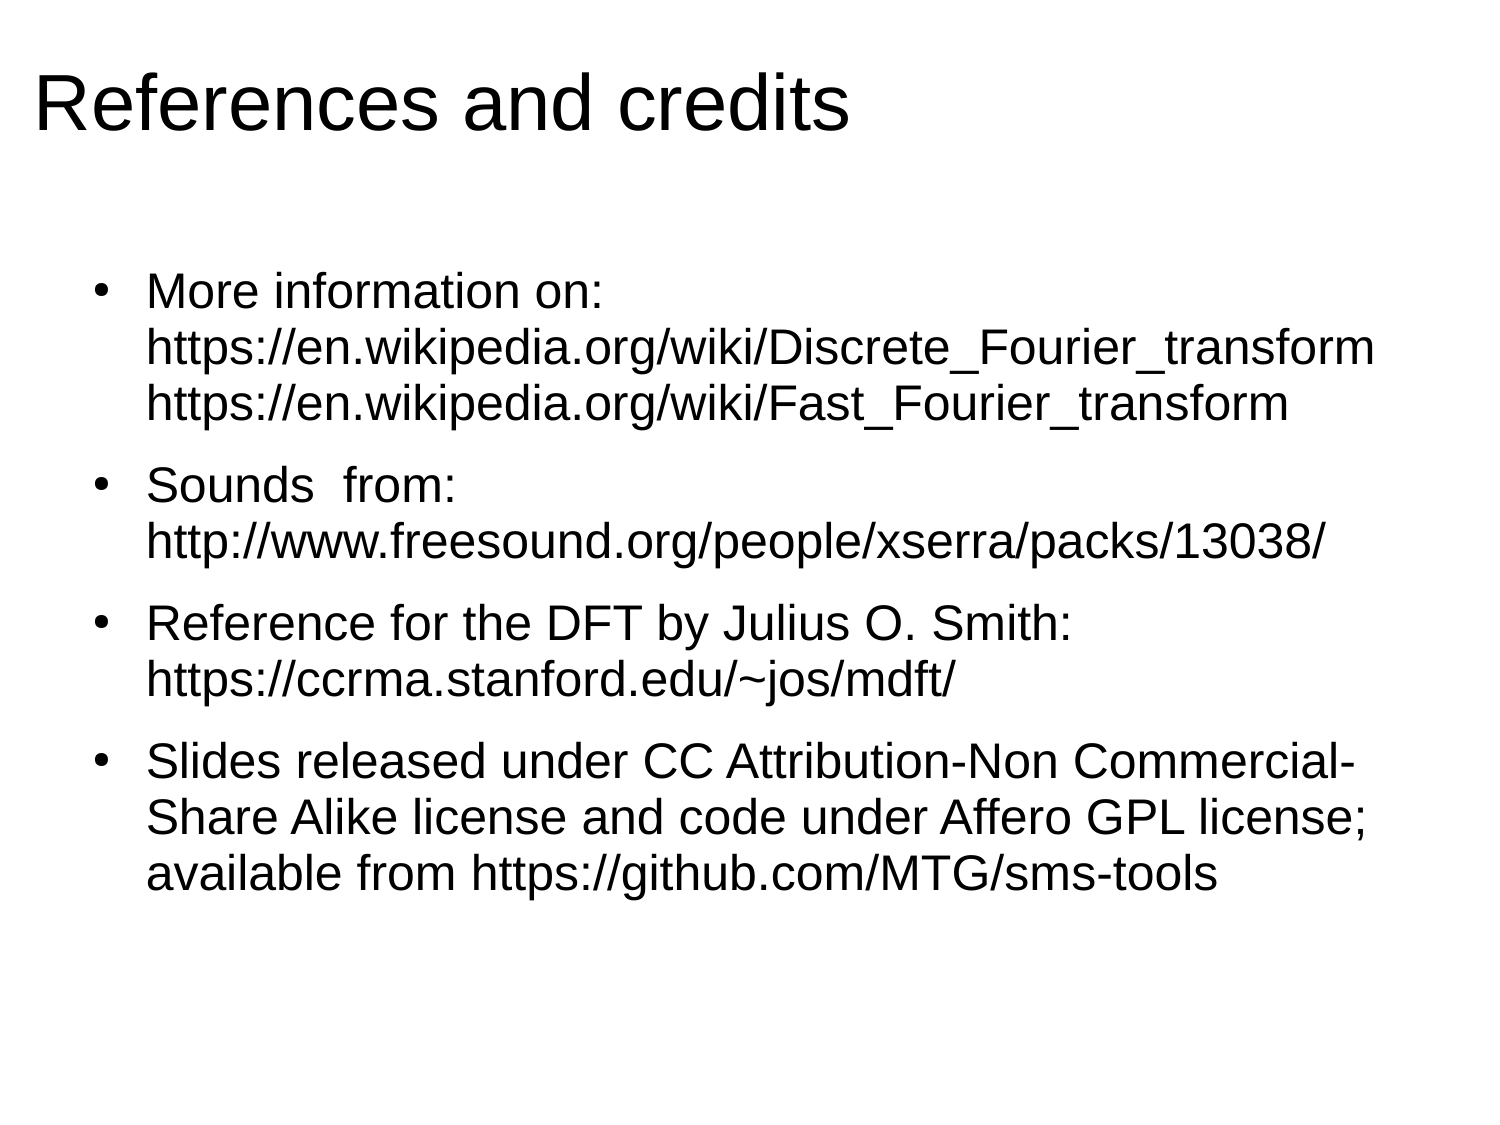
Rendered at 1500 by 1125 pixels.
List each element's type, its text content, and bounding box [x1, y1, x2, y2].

list More information on:https://en.wikipedia.org/wiki/Discrete_Fourier_transformhttps://en.wikipedia.org/wiki/Fast_Fourier_transform Sounds from: http://www.freesound.org/people/xserra/packs/13038/ Reference for the DFT by Julius O. Smith: https://ccrma.stanford.edu/~jos/mdft/ Slides released under CC Attribution-Non Commercial-Share Alike license and code under Affero GPL license; available from https://github.com/MTG/sms-tools [75, 263, 1425, 916]
title References and credits [33, 9, 1384, 197]
